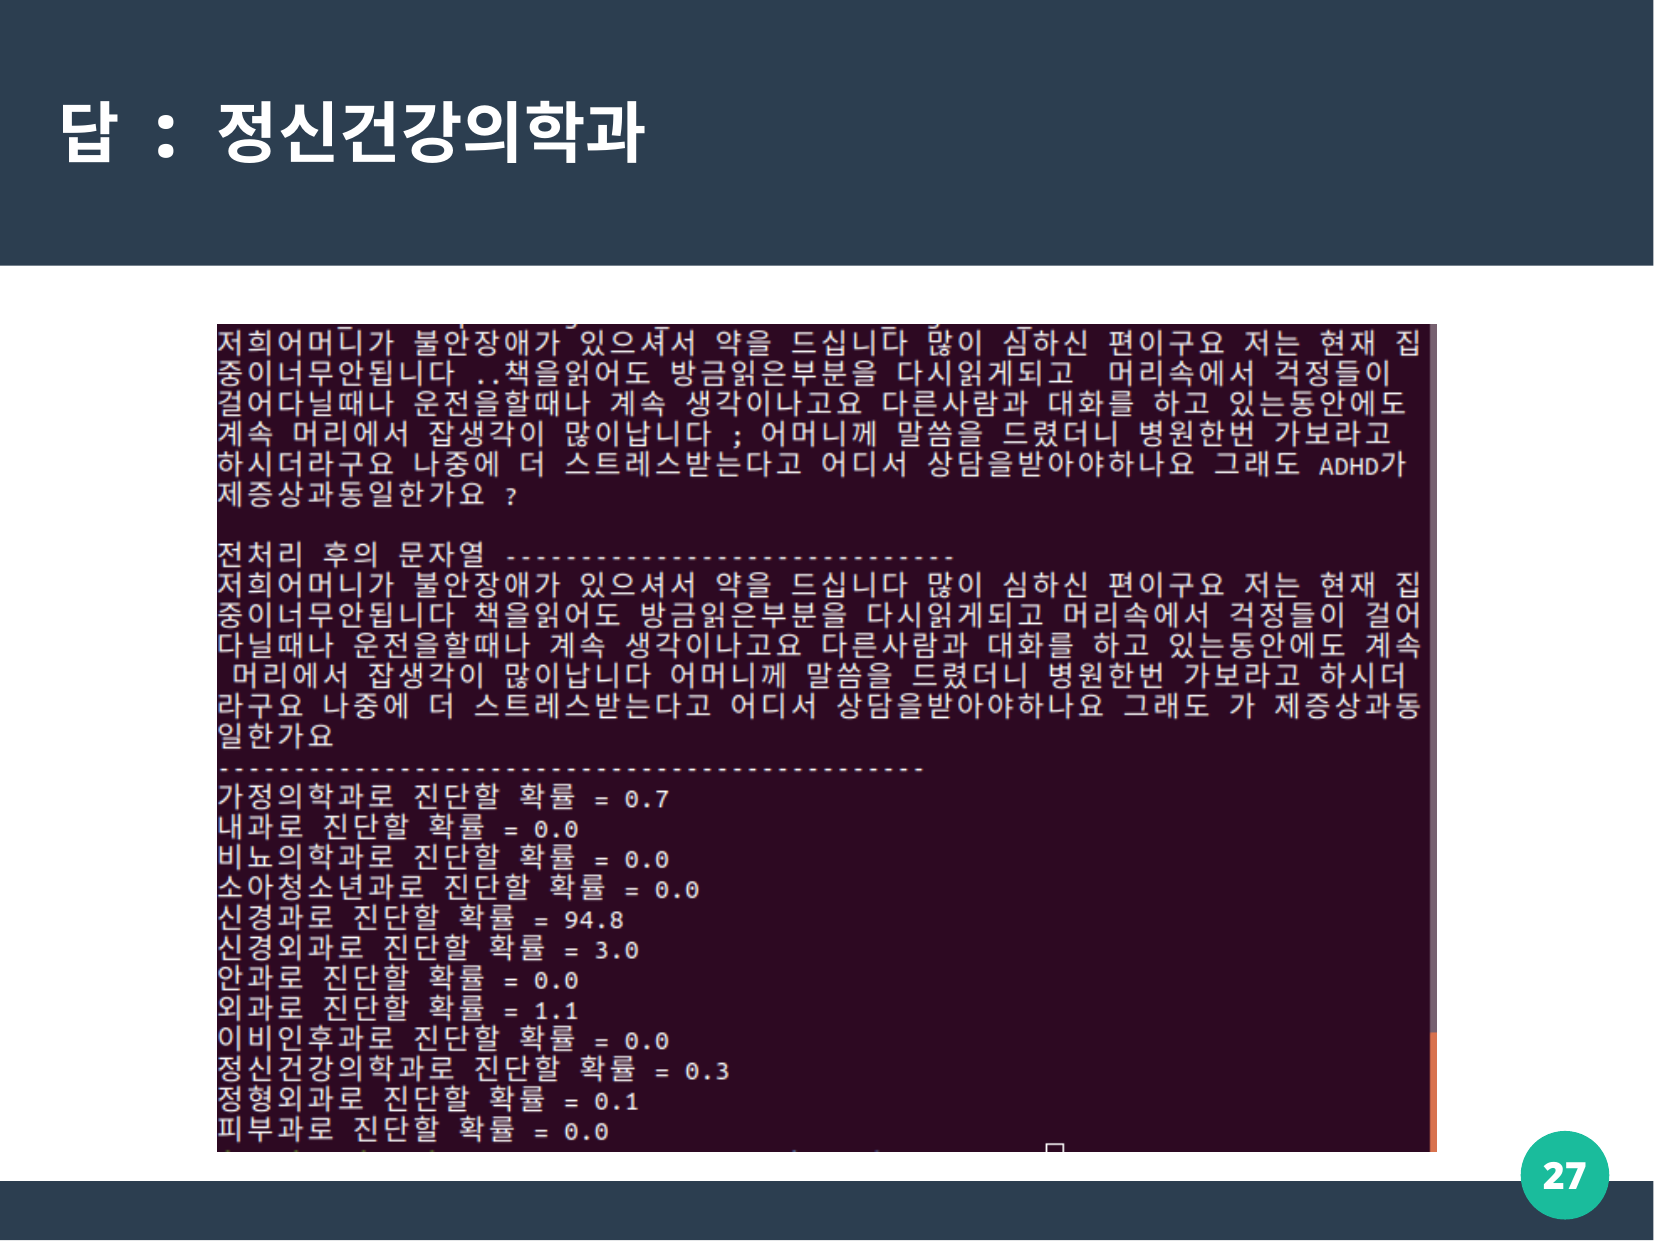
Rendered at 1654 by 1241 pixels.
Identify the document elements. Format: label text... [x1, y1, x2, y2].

title 답 : 정신건강의학과 [59, 49, 1595, 207]
picture [217, 324, 1437, 1152]
